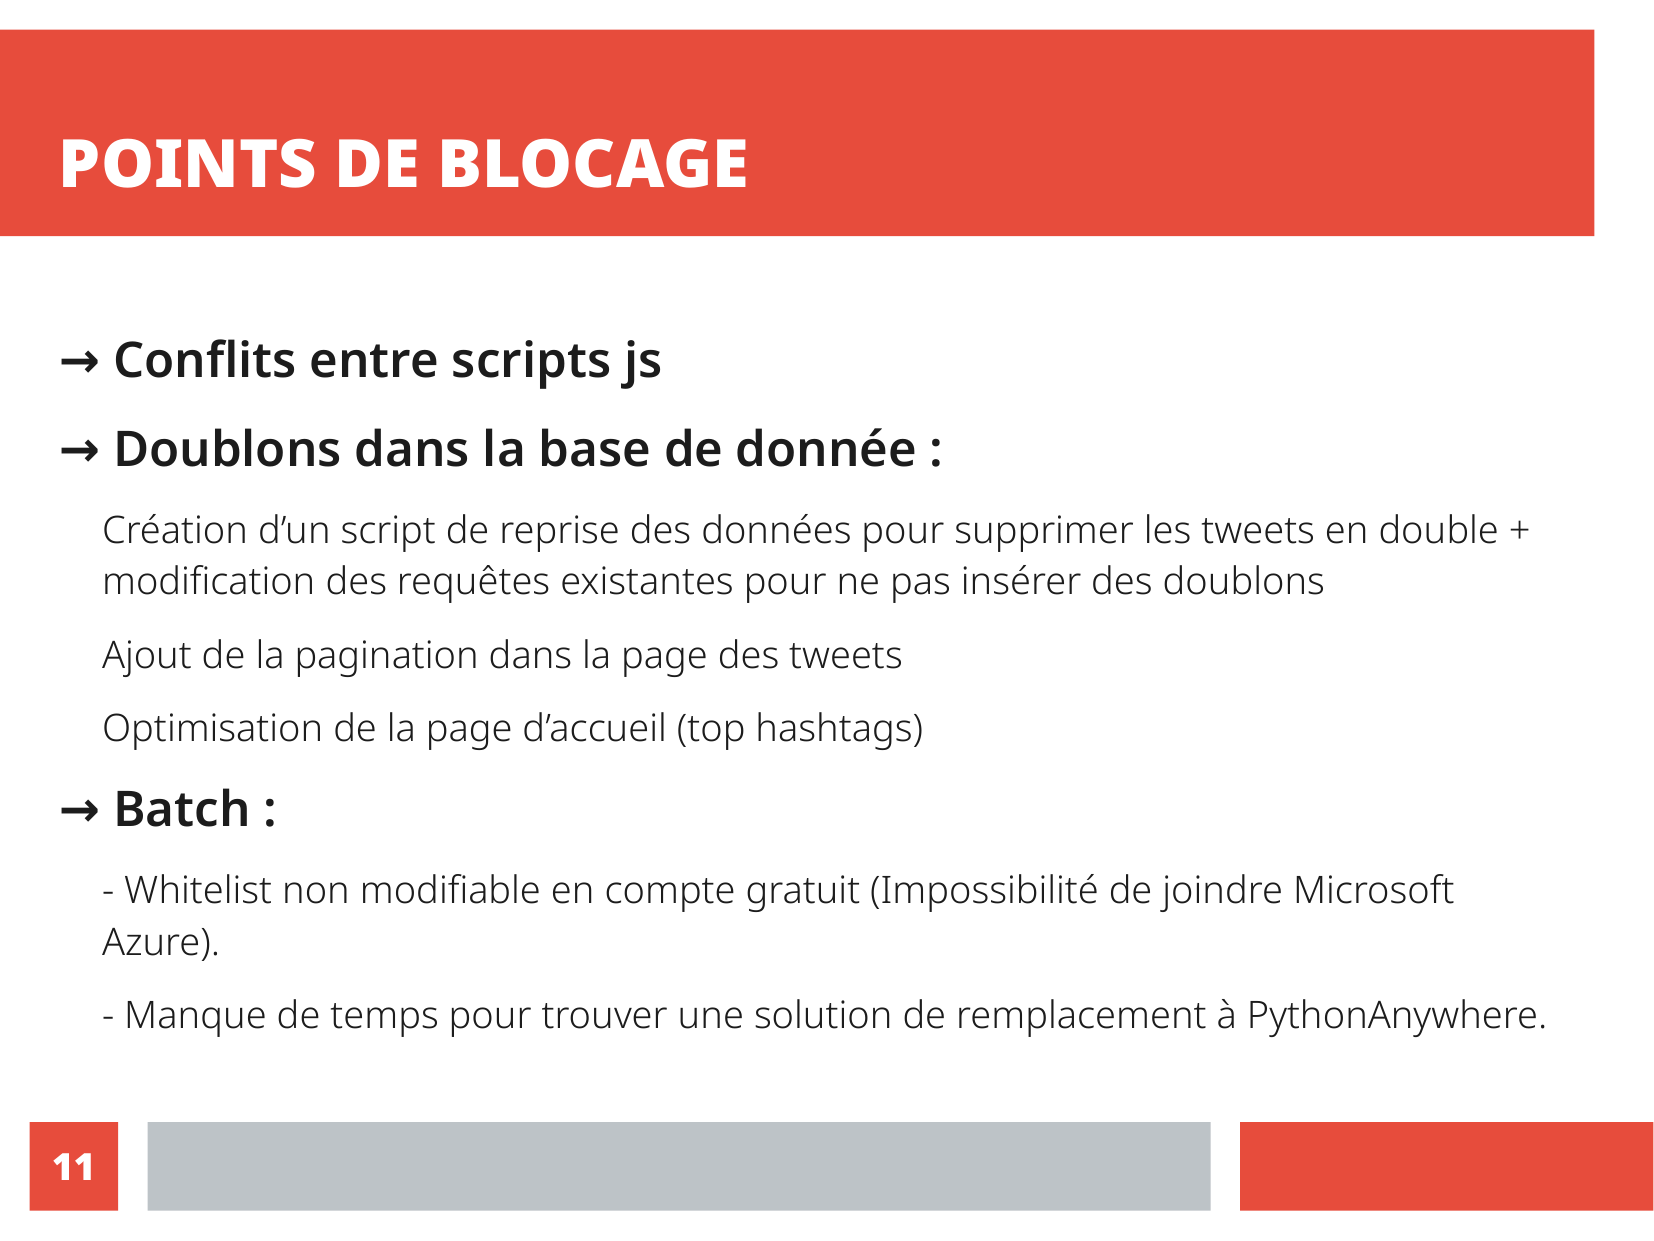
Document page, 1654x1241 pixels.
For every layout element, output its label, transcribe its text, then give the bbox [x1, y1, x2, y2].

list → Conflits entre scripts js → Doublons dans la base de donnée : Création d’un script de reprise des données pour supprimer les tweets en double + modification des requêtes existantes pour ne pas insérer des doublons Ajout de la pagination dans la page des tweets Optimisation de la page d’accueil (top hashtags) → Batch : - Whitelist non modifiable en compte gratuit (Impossibilité de joindre Microsoft Azure). - Manque de temps pour trouver une solution de remplacement à PythonAnywhere. [59, 324, 1565, 1093]
title POINTS DE BLOCAGE [59, 59, 1595, 207]
